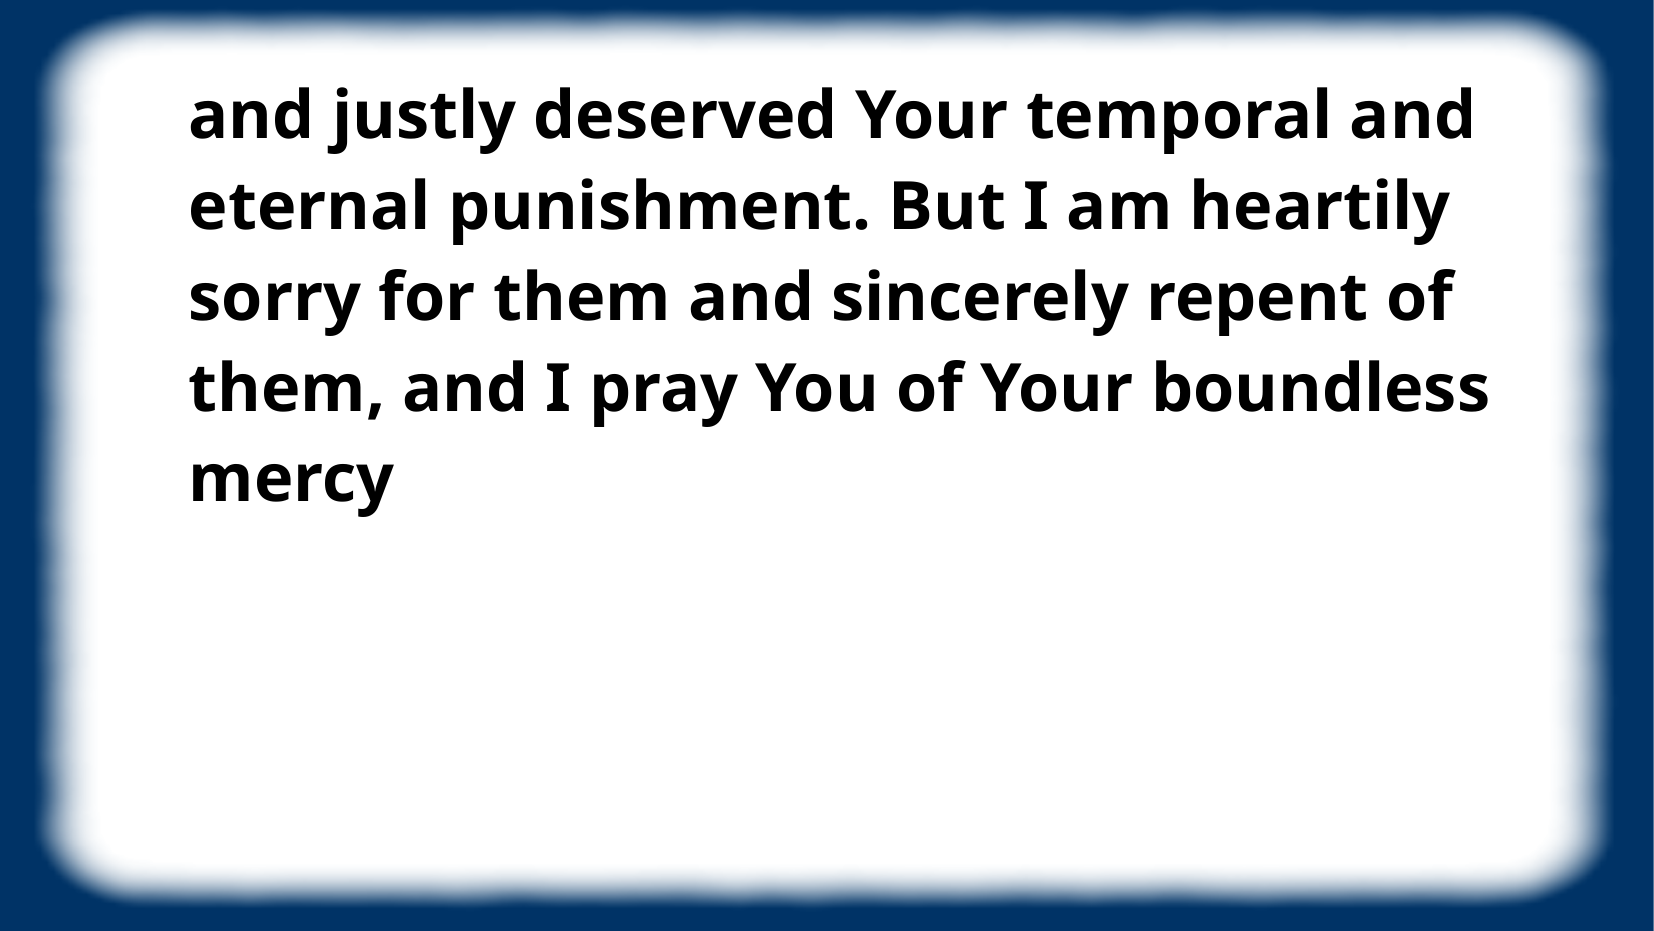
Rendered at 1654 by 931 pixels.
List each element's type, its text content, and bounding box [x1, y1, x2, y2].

text_box and justly deserved Your temporal and eternal punishment. But I am heartily sorry for them and sincerely repent of them, and I pray You of Your boundless mercy [105, 60, 1546, 519]
picture [0, 0, 1654, 931]
